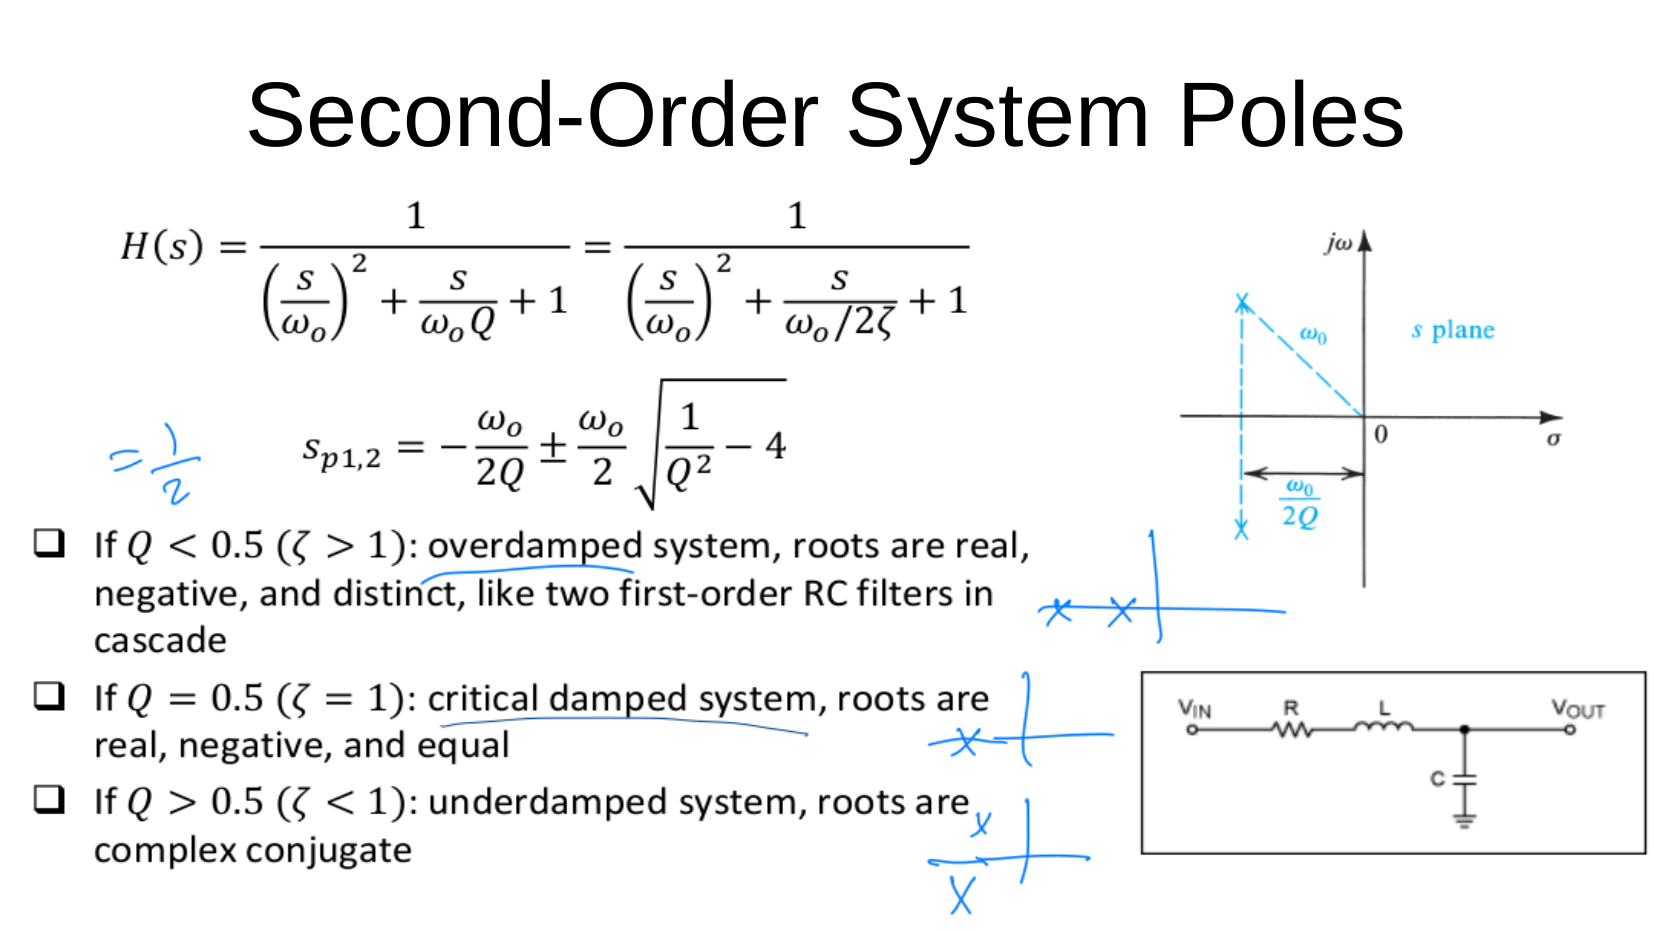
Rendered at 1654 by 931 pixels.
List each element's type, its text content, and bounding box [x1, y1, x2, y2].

picture [5, 192, 1654, 919]
title Second-Order System Poles [82, 37, 1571, 192]
